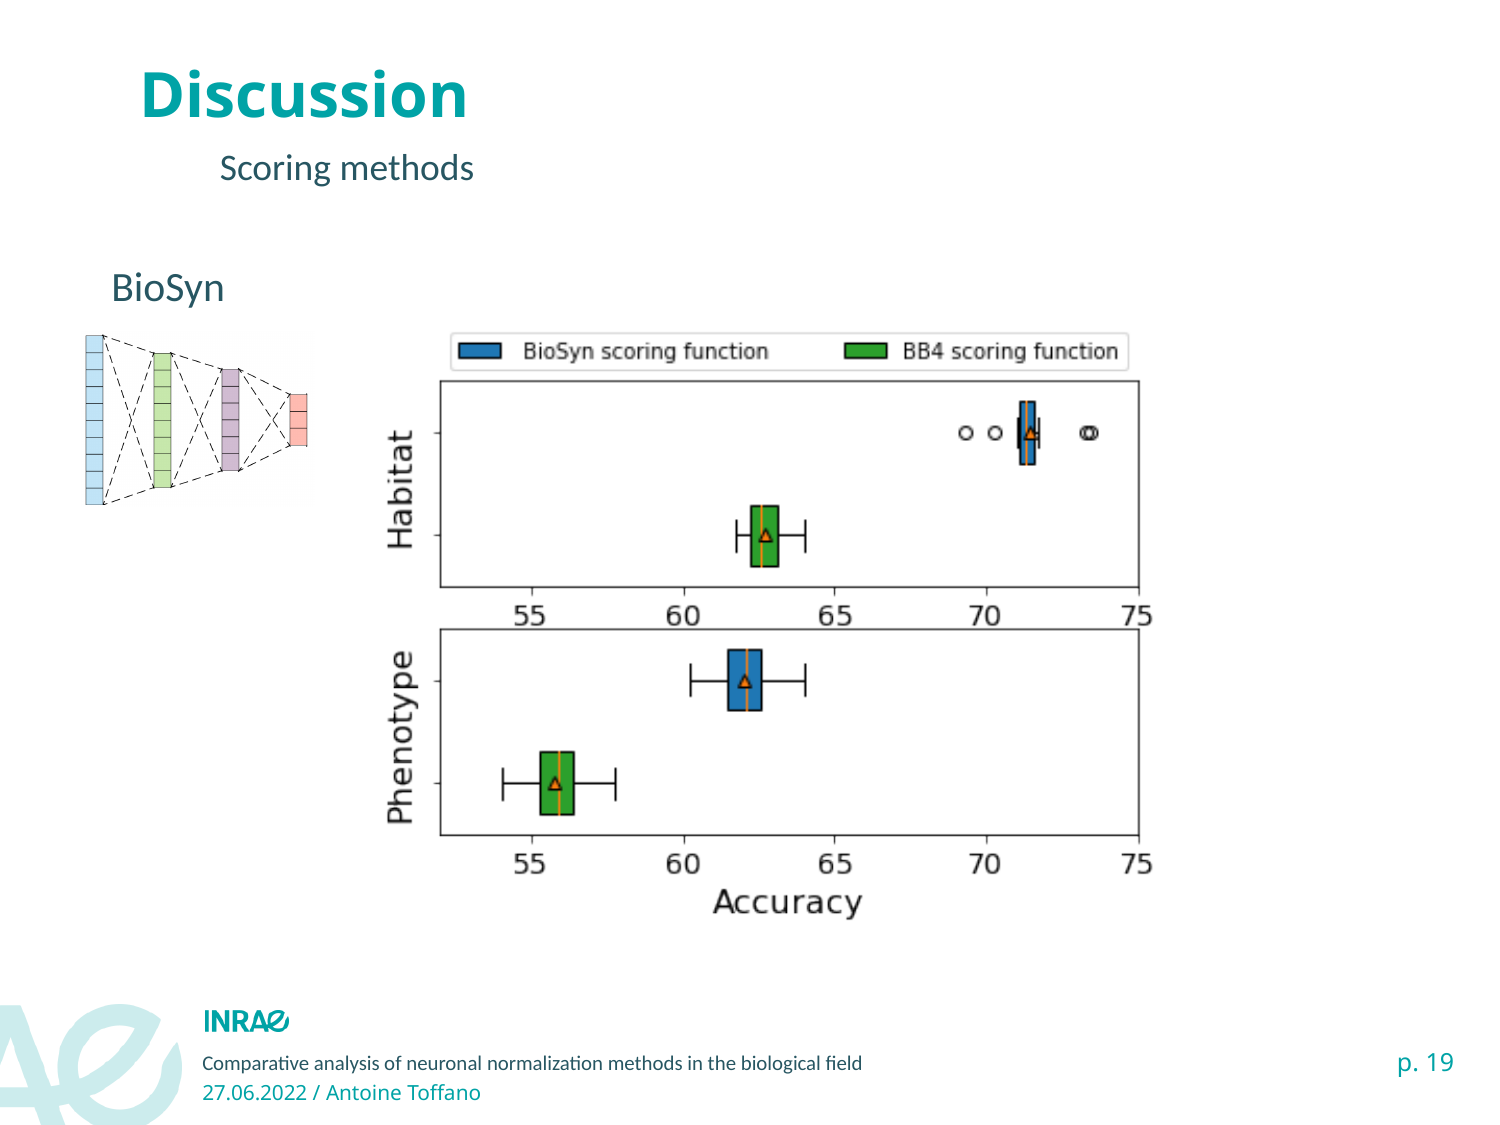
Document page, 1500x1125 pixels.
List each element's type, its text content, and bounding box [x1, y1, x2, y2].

text_box BioSyn [96, 252, 390, 364]
text_box Scoring methods [205, 140, 1396, 253]
picture [81, 331, 315, 508]
text_box Discussion [139, 24, 1396, 170]
picture [0, 996, 328, 1125]
picture [371, 320, 1172, 933]
